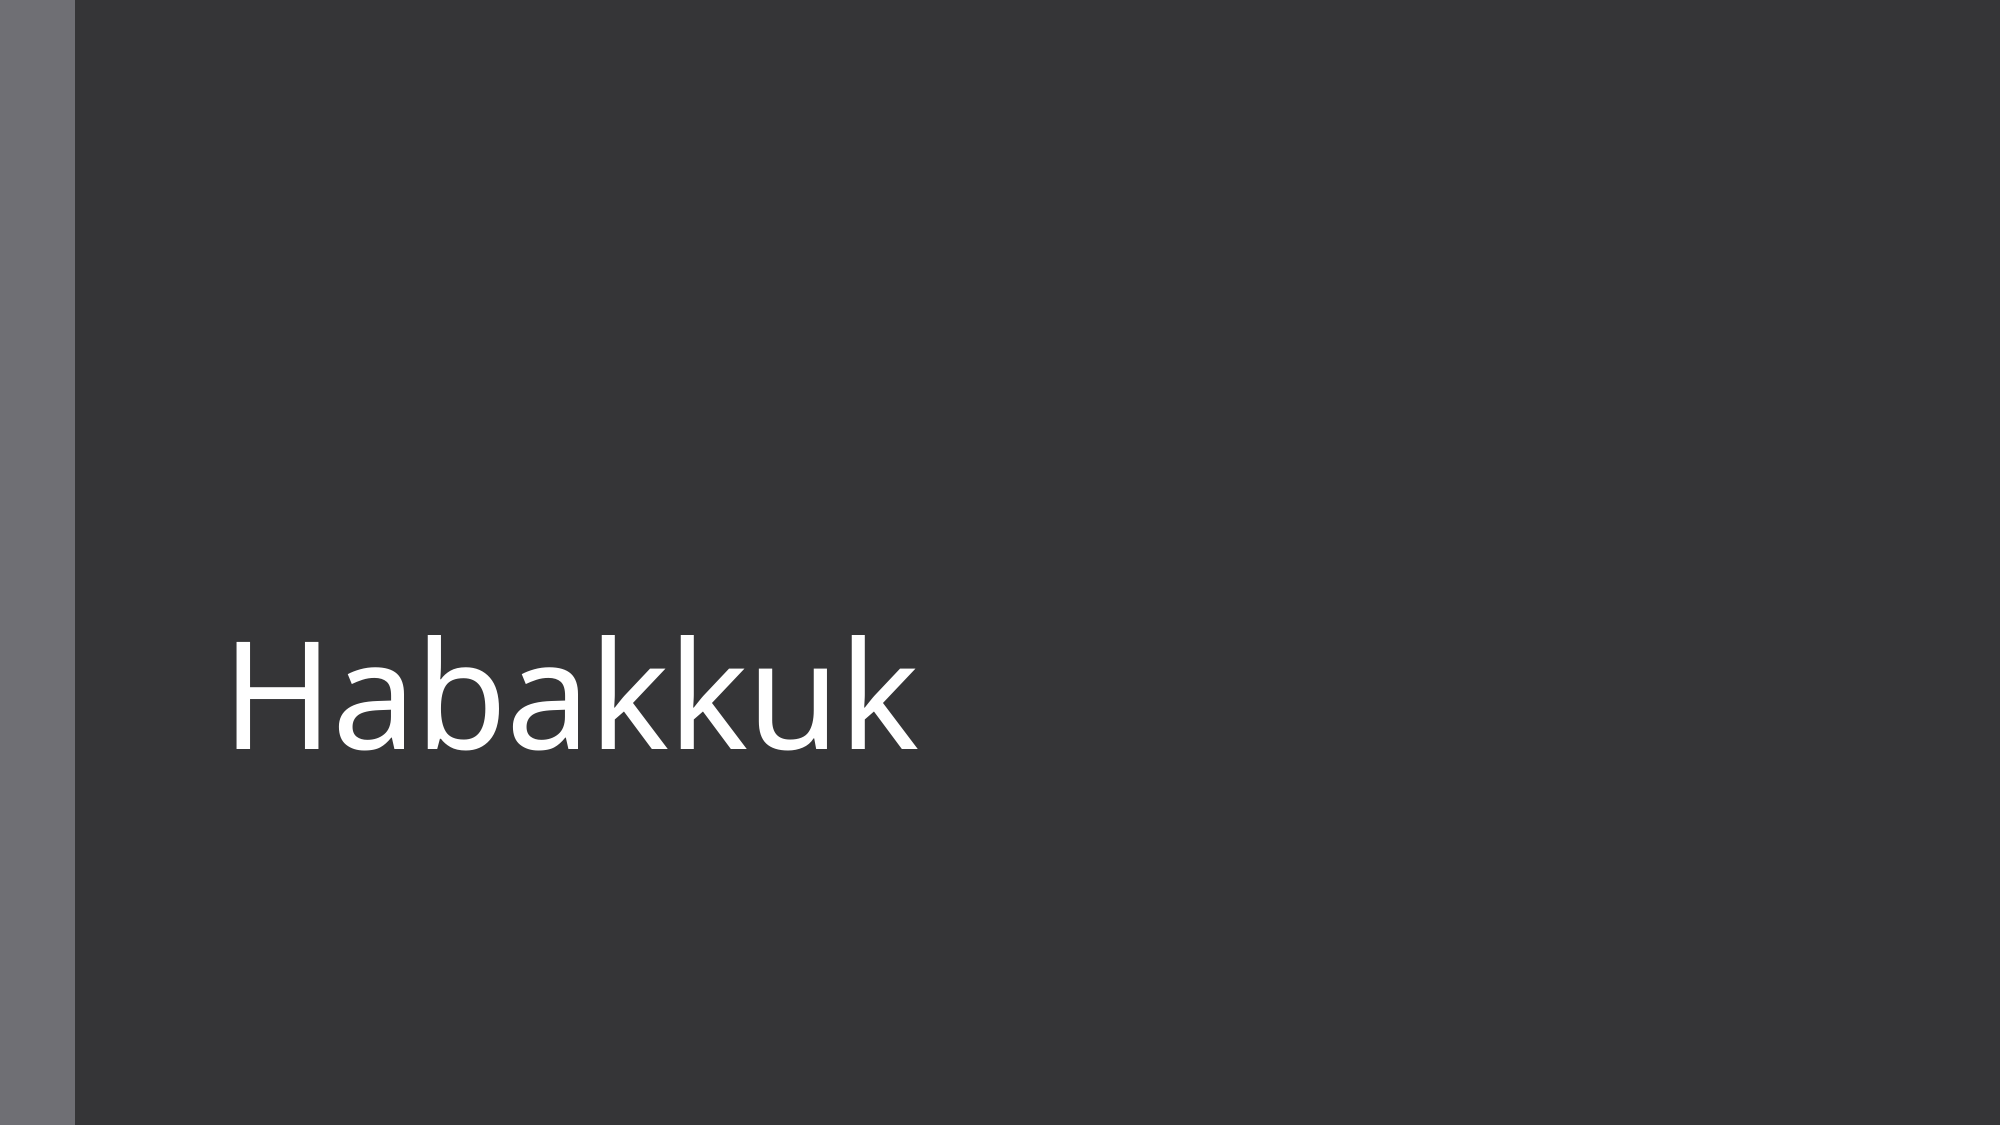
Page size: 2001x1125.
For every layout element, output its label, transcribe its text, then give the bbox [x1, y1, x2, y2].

title Habakkuk [206, 124, 1752, 788]
